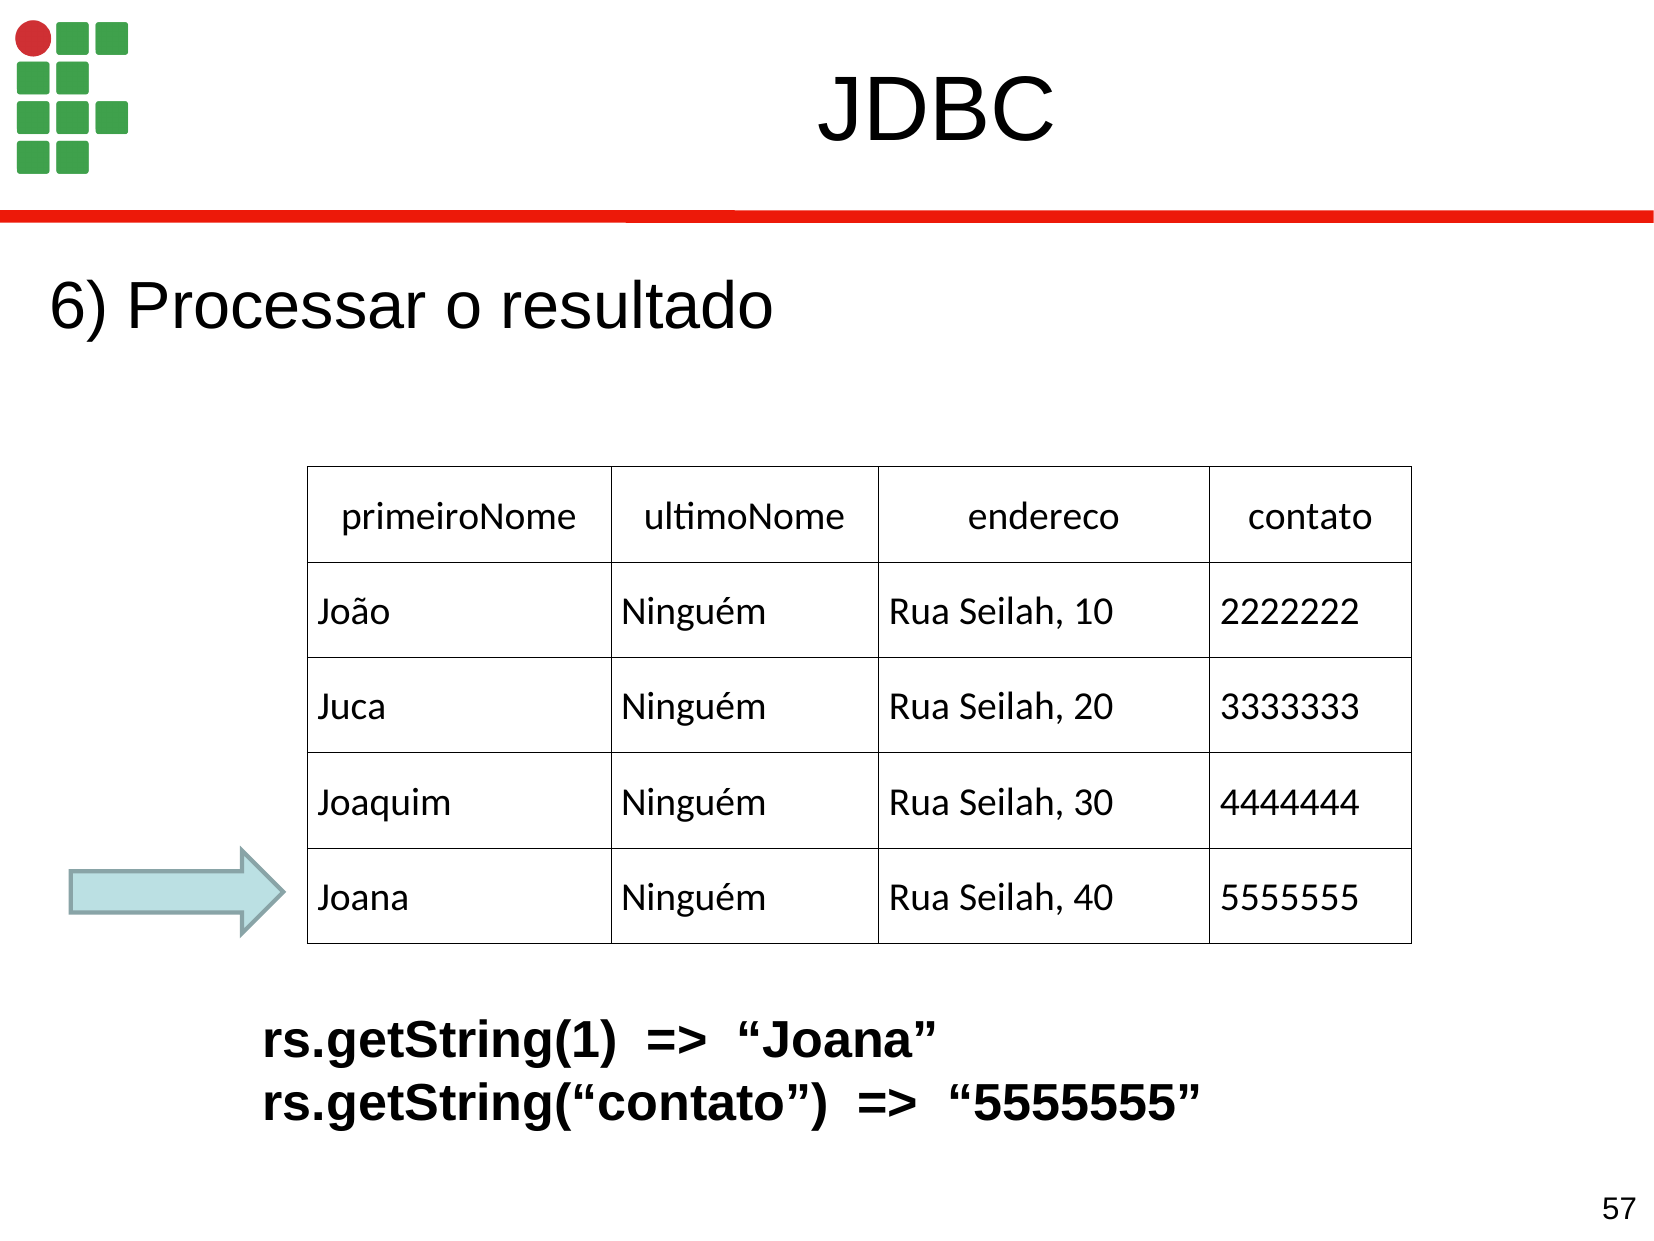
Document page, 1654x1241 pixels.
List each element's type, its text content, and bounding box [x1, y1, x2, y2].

table_cell Joana [308, 849, 611, 943]
text_box JDBC [253, 0, 1622, 207]
table_cell Rua Seilah, 10 [879, 563, 1209, 657]
text_box <number> [1185, 1179, 1654, 1220]
table_cell 2222222 [1210, 563, 1411, 657]
table_cell Juca [308, 658, 611, 752]
table_cell Ninguém [612, 563, 878, 657]
table_cell 3333333 [1210, 658, 1411, 752]
text_box 6) Processar o resultado [32, 253, 1654, 1205]
table_cell Ninguém [612, 658, 878, 752]
picture [14, 16, 130, 178]
table_cell Ninguém [612, 753, 878, 848]
table_cell 5555555 [1210, 849, 1411, 943]
table_header endereco [879, 467, 1209, 562]
table_cell 4444444 [1210, 753, 1411, 848]
table_cell Rua Seilah, 20 [879, 658, 1209, 752]
table_header ultimoNome [612, 467, 878, 562]
table_cell Rua Seilah, 30 [879, 753, 1209, 848]
table_header contato [1210, 467, 1411, 562]
table_cell Ninguém [612, 849, 878, 943]
text_box rs.getString(1) => “Joana” rs.getString(“contato”) => “5555555” [247, 998, 1418, 1201]
table_header primeiroNome [308, 467, 611, 562]
table_cell Rua Seilah, 40 [879, 849, 1209, 943]
table_cell João [308, 563, 611, 657]
table_cell Joaquim [308, 753, 611, 848]
text_box [70, 850, 284, 934]
